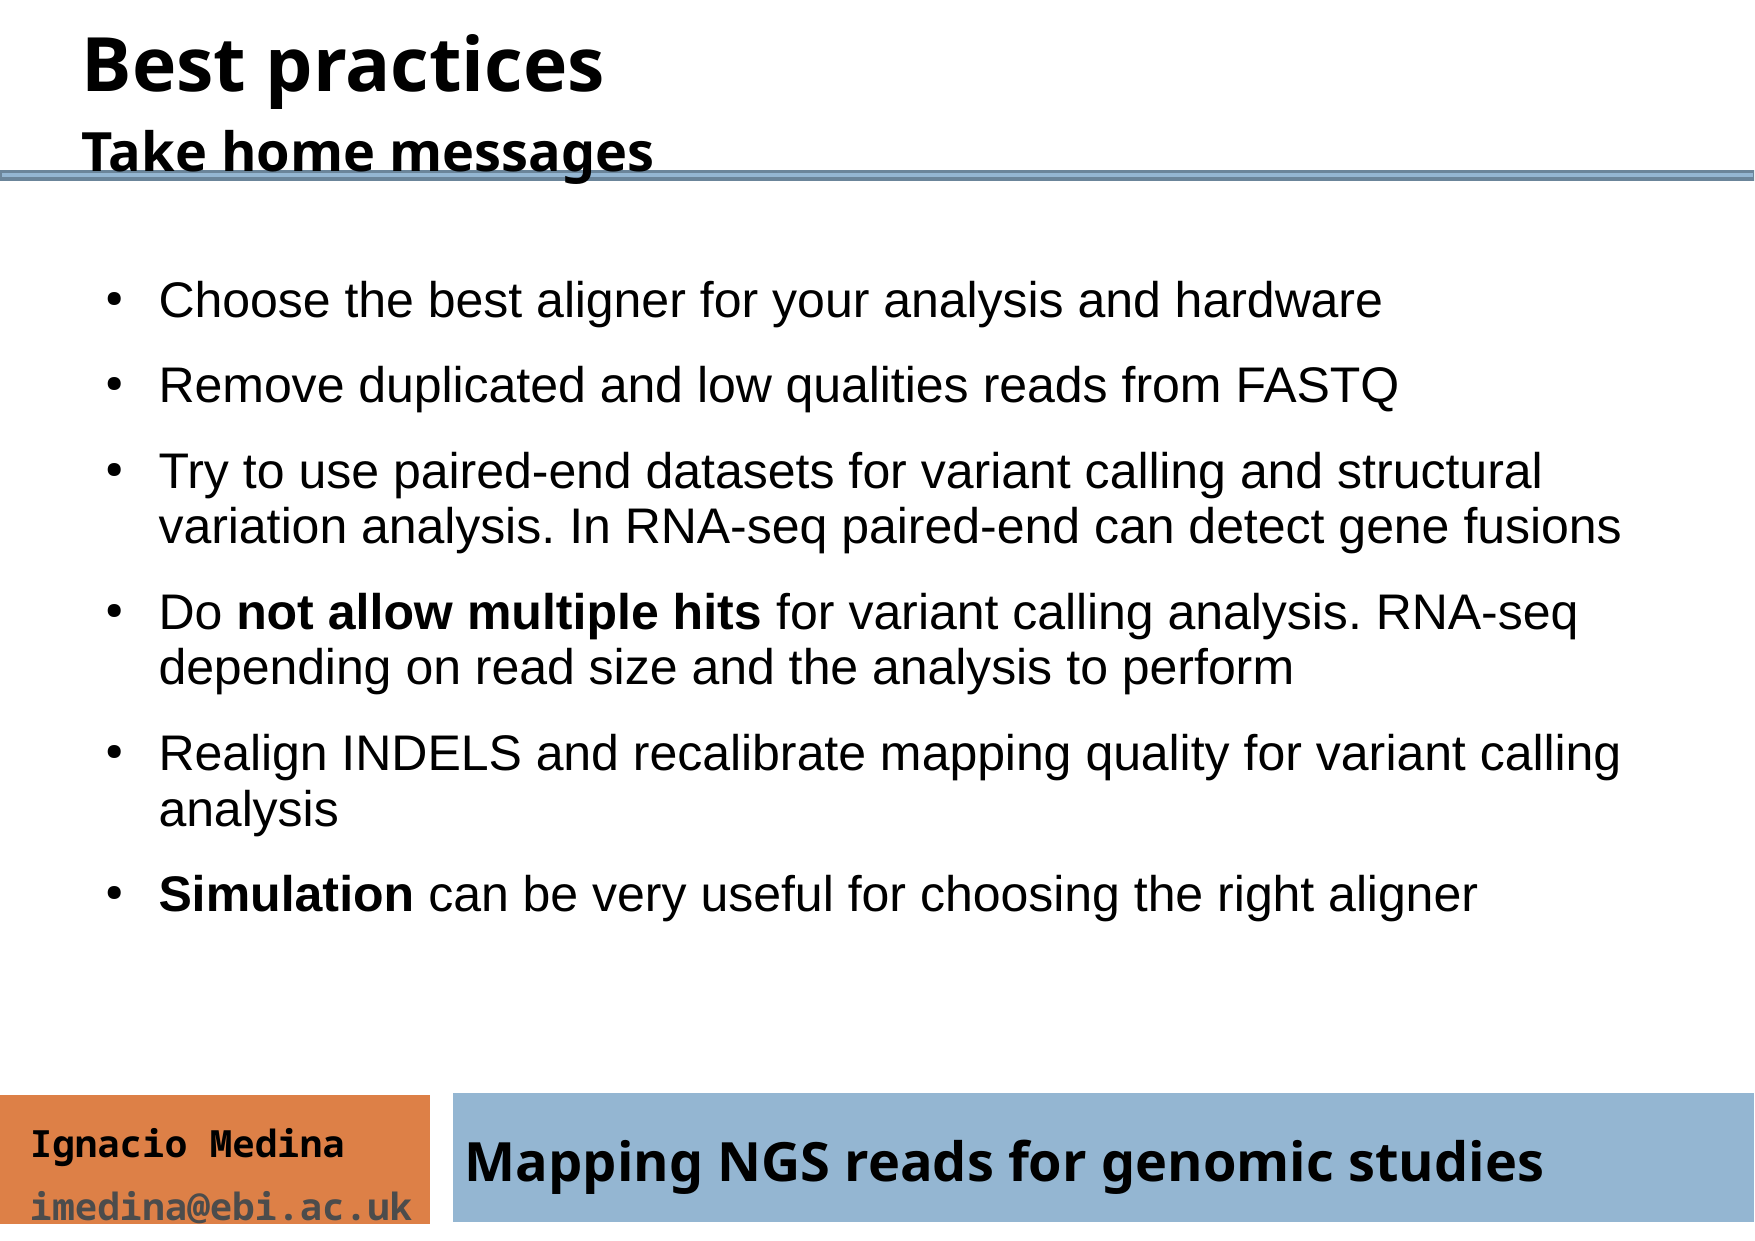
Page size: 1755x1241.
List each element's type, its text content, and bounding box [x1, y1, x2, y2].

text_box [589, 171, 1754, 179]
text_box Ignacio Medina imedina@ebi.ac.uk [15, 1110, 436, 1224]
text_box Mapping NGS reads for genomic studies [450, 1116, 1726, 1195]
text_box [0, 171, 583, 179]
text_box Best practices Take home messages [67, 3, 1688, 169]
list Choose the best aligner for your analysis and hardware Remove duplicated and low qualities reads from FASTQ Try to use paired-end datasets for variant calling and structural variation analysis. In RNA-seq paired-end can detect gene fusions Do not allow multiple hits for variant calling analysis. RNA-seq depending on read size and the analysis to perform Realign INDELS and recalibrate mapping quality for variant calling analysis Simulation can be very useful for choosing the right aligner [87, 272, 1632, 992]
